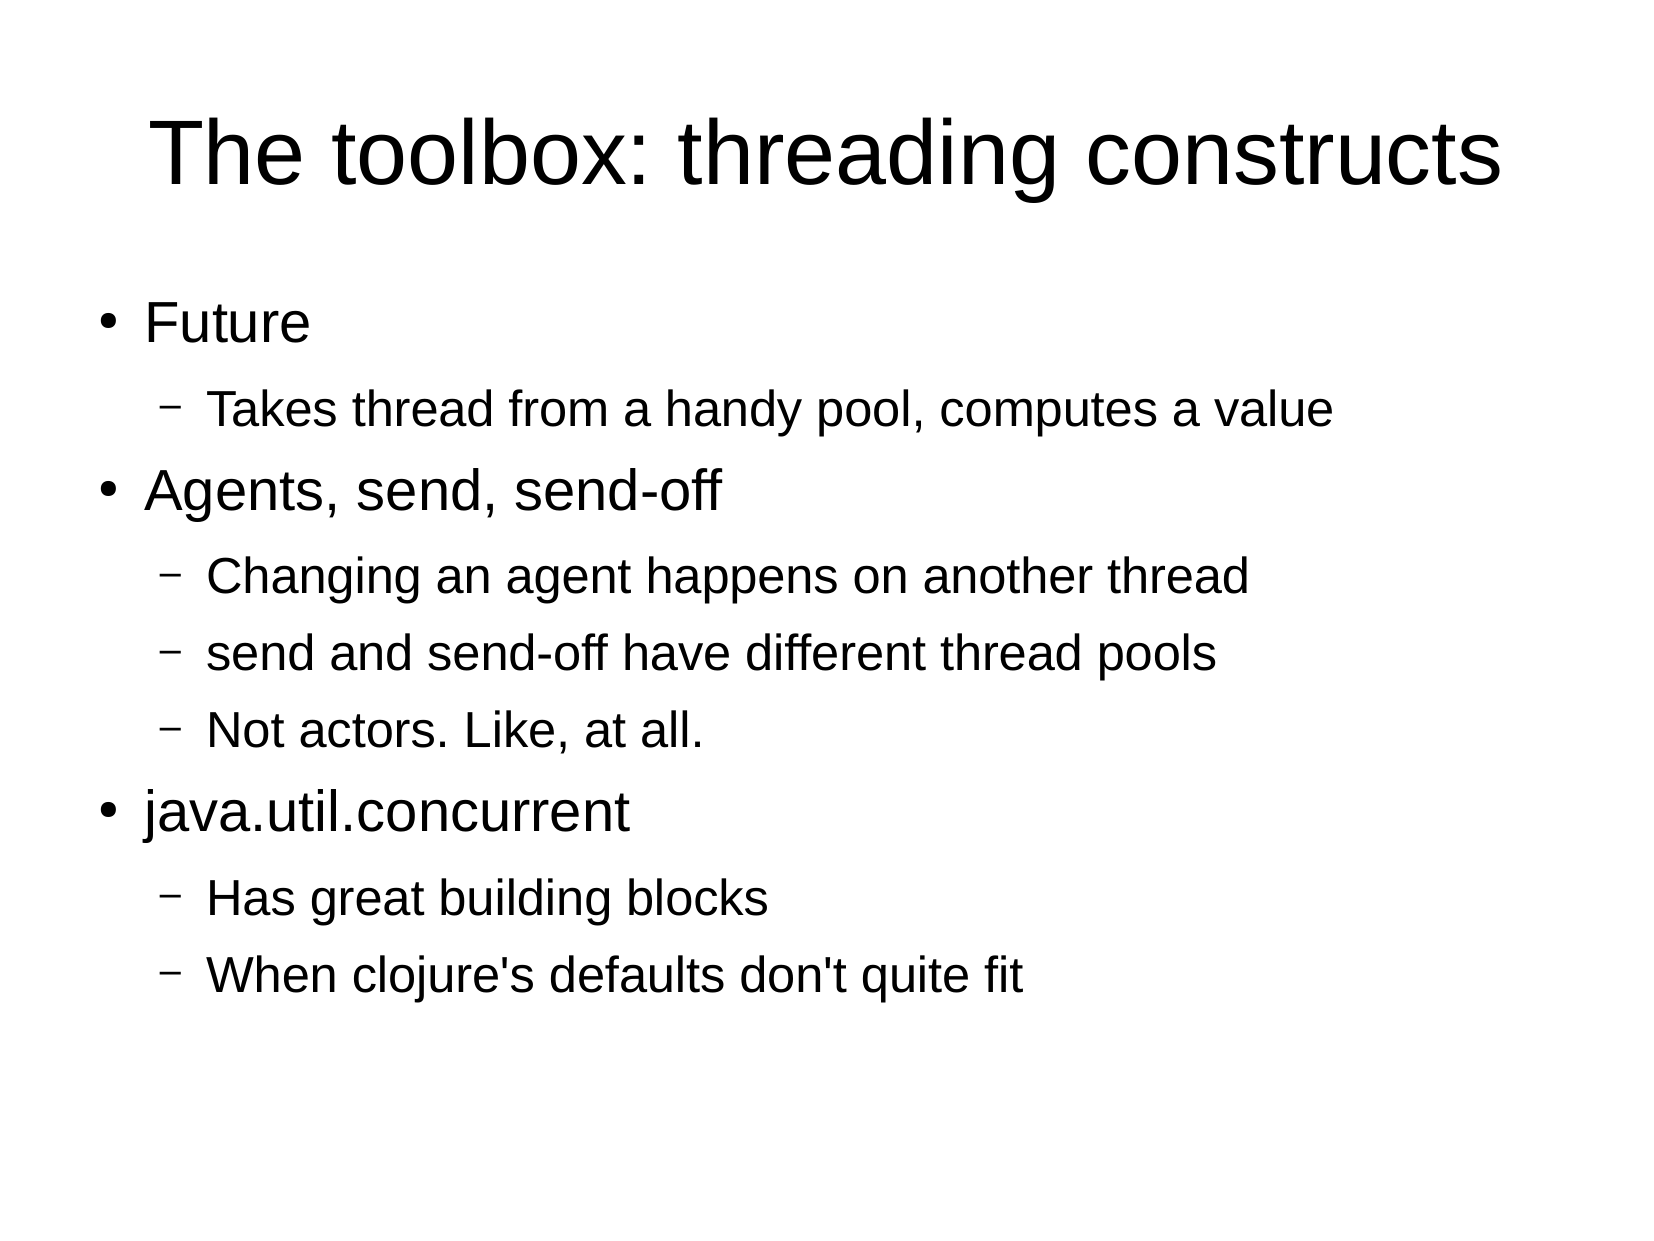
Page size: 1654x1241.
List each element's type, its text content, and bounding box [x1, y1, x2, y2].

list Future Takes thread from a handy pool, computes a value Agents, send, send-off Changing an agent happens on another thread send and send-off have different thread pools Not actors. Like, at all. java.util.concurrent Has great building blocks When clojure's defaults don't quite fit [82, 290, 1571, 1010]
title The toolbox: threading constructs [82, 49, 1571, 257]
